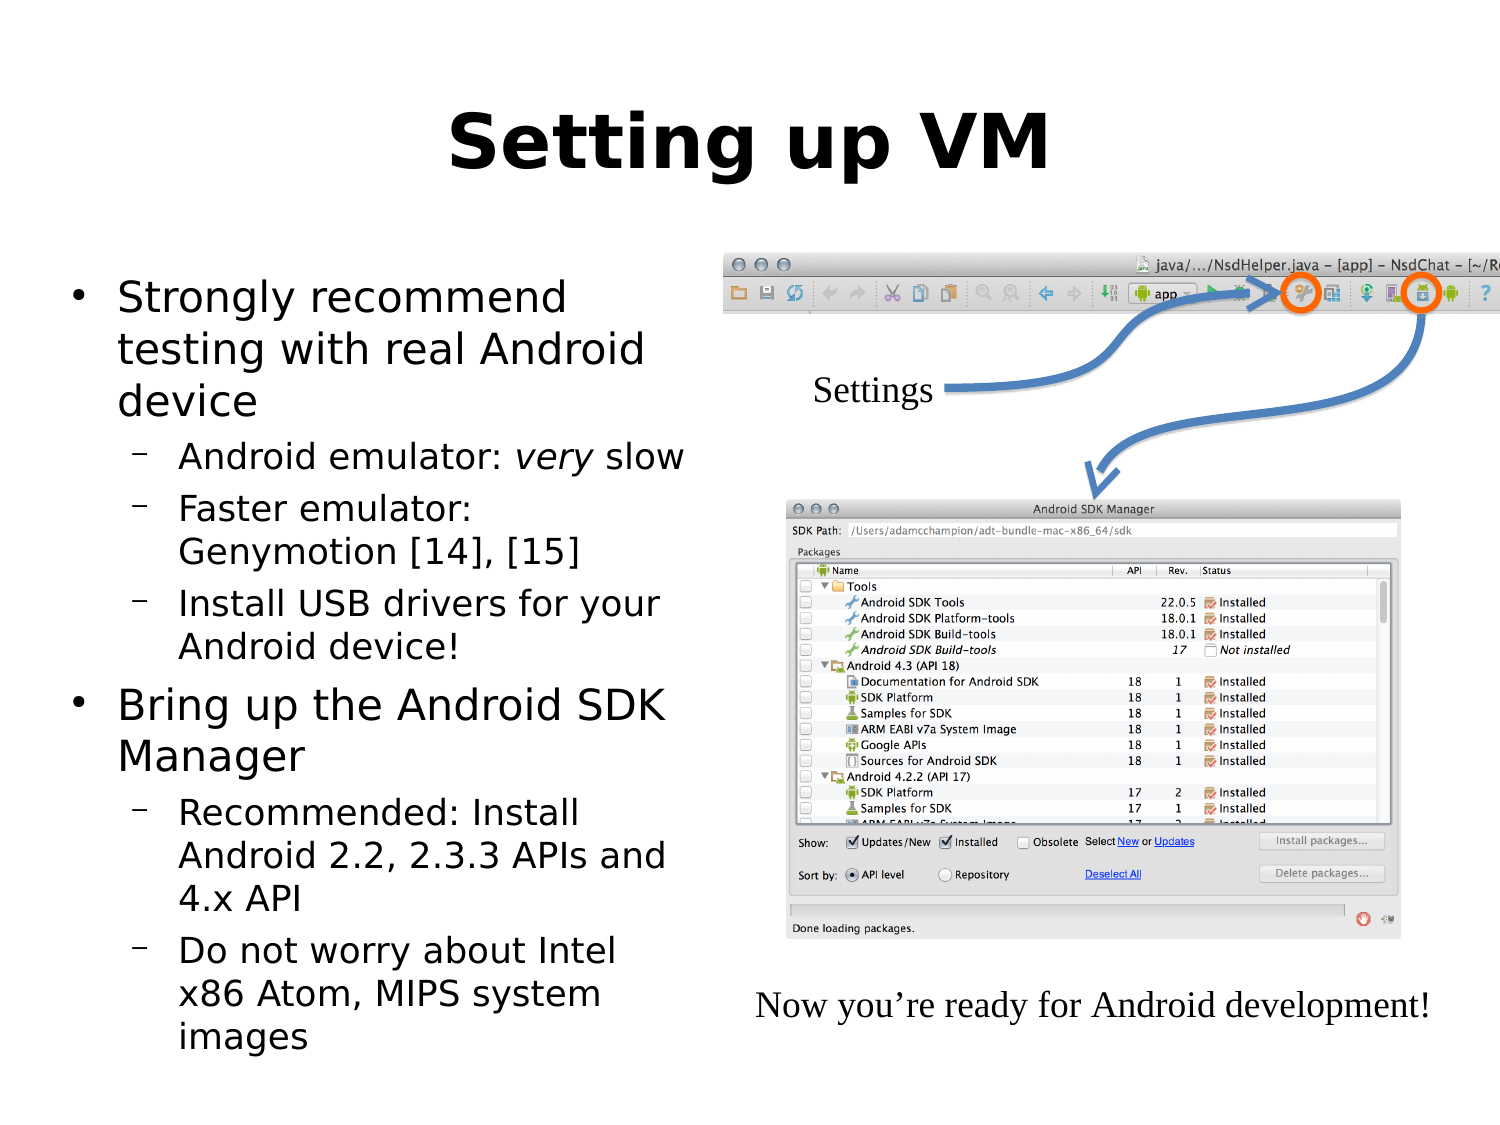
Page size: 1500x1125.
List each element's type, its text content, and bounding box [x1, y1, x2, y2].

picture [723, 252, 1500, 314]
title Setting up VM [75, 45, 1426, 233]
picture [1408, 282, 1435, 307]
picture [1250, 297, 1289, 314]
picture [1287, 282, 1315, 307]
text_box Now you’re ready for Android development! [740, 972, 1448, 1033]
picture [786, 499, 1401, 939]
text_box Settings [797, 357, 949, 418]
list Strongly recommend testing with real Android device Android emulator: very slow Faster emulator: Genymotion [14], [15] Install USB drivers for your Android device! Bring up the Android SDK Manager Recommended: Install Android 2.2, 2.3.3 APIs and 4.x API Do not worry about Intel x86 Atom, MIPS system images [41, 262, 704, 1096]
